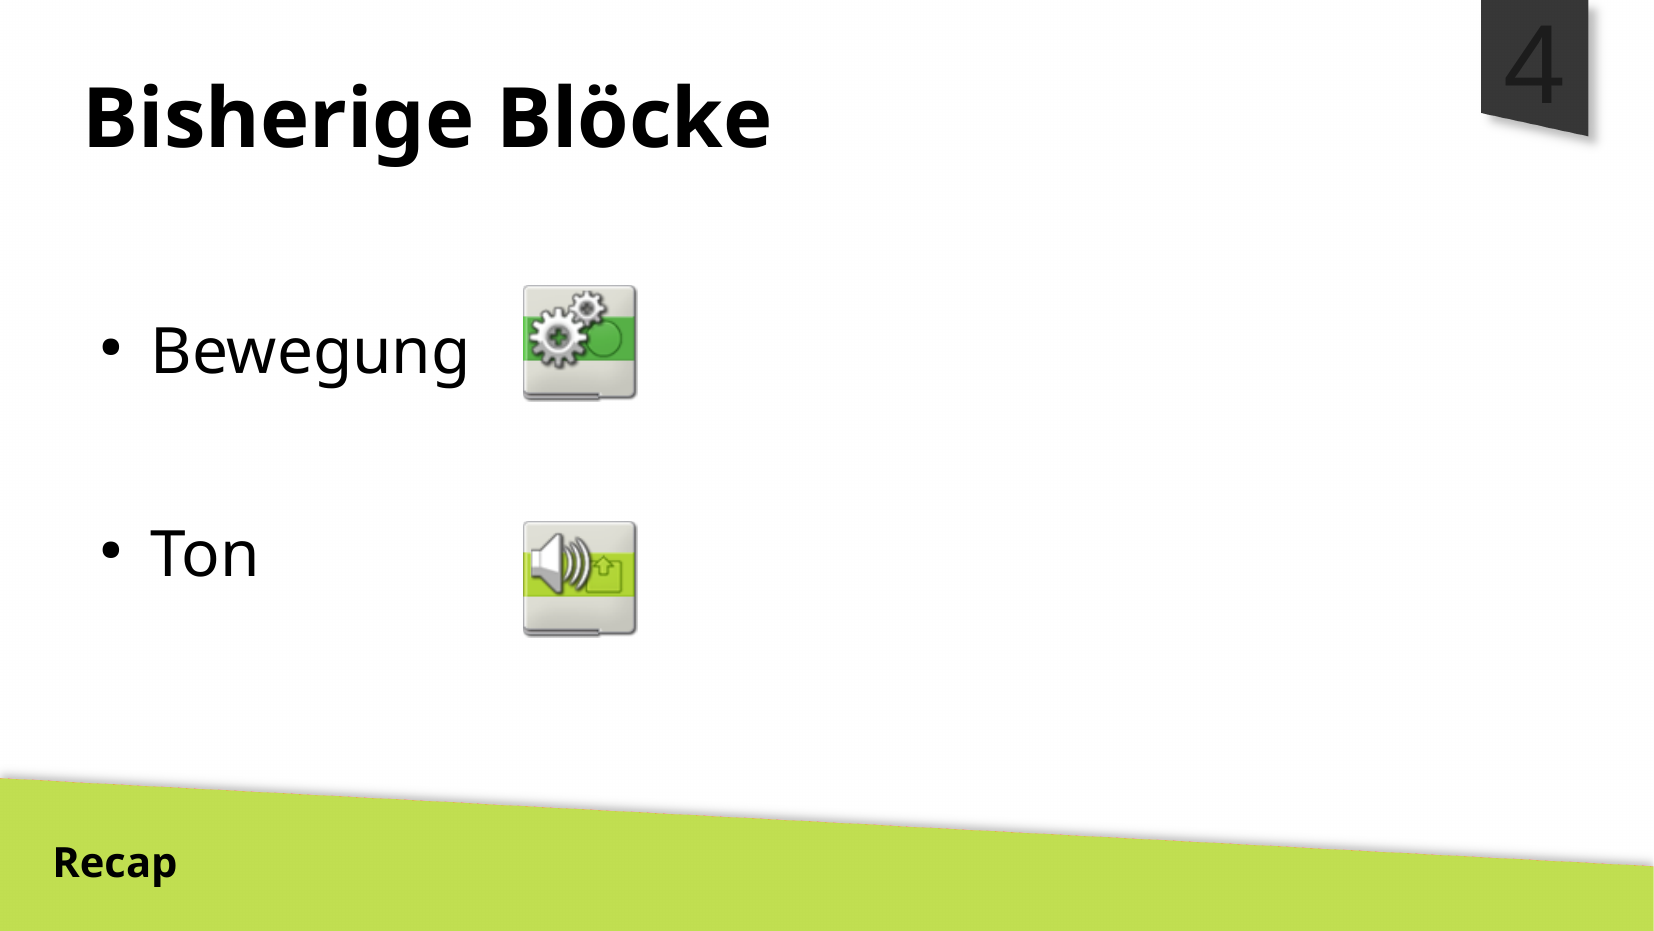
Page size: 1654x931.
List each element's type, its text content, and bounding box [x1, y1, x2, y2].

list Bewegung Ton [82, 217, 488, 758]
text_box Recap [37, 825, 863, 901]
title Bisherige Blöcke [82, 37, 1463, 193]
picture [0, 0, 1654, 931]
text_box <Foliennummer> [700, 0, 1581, 145]
